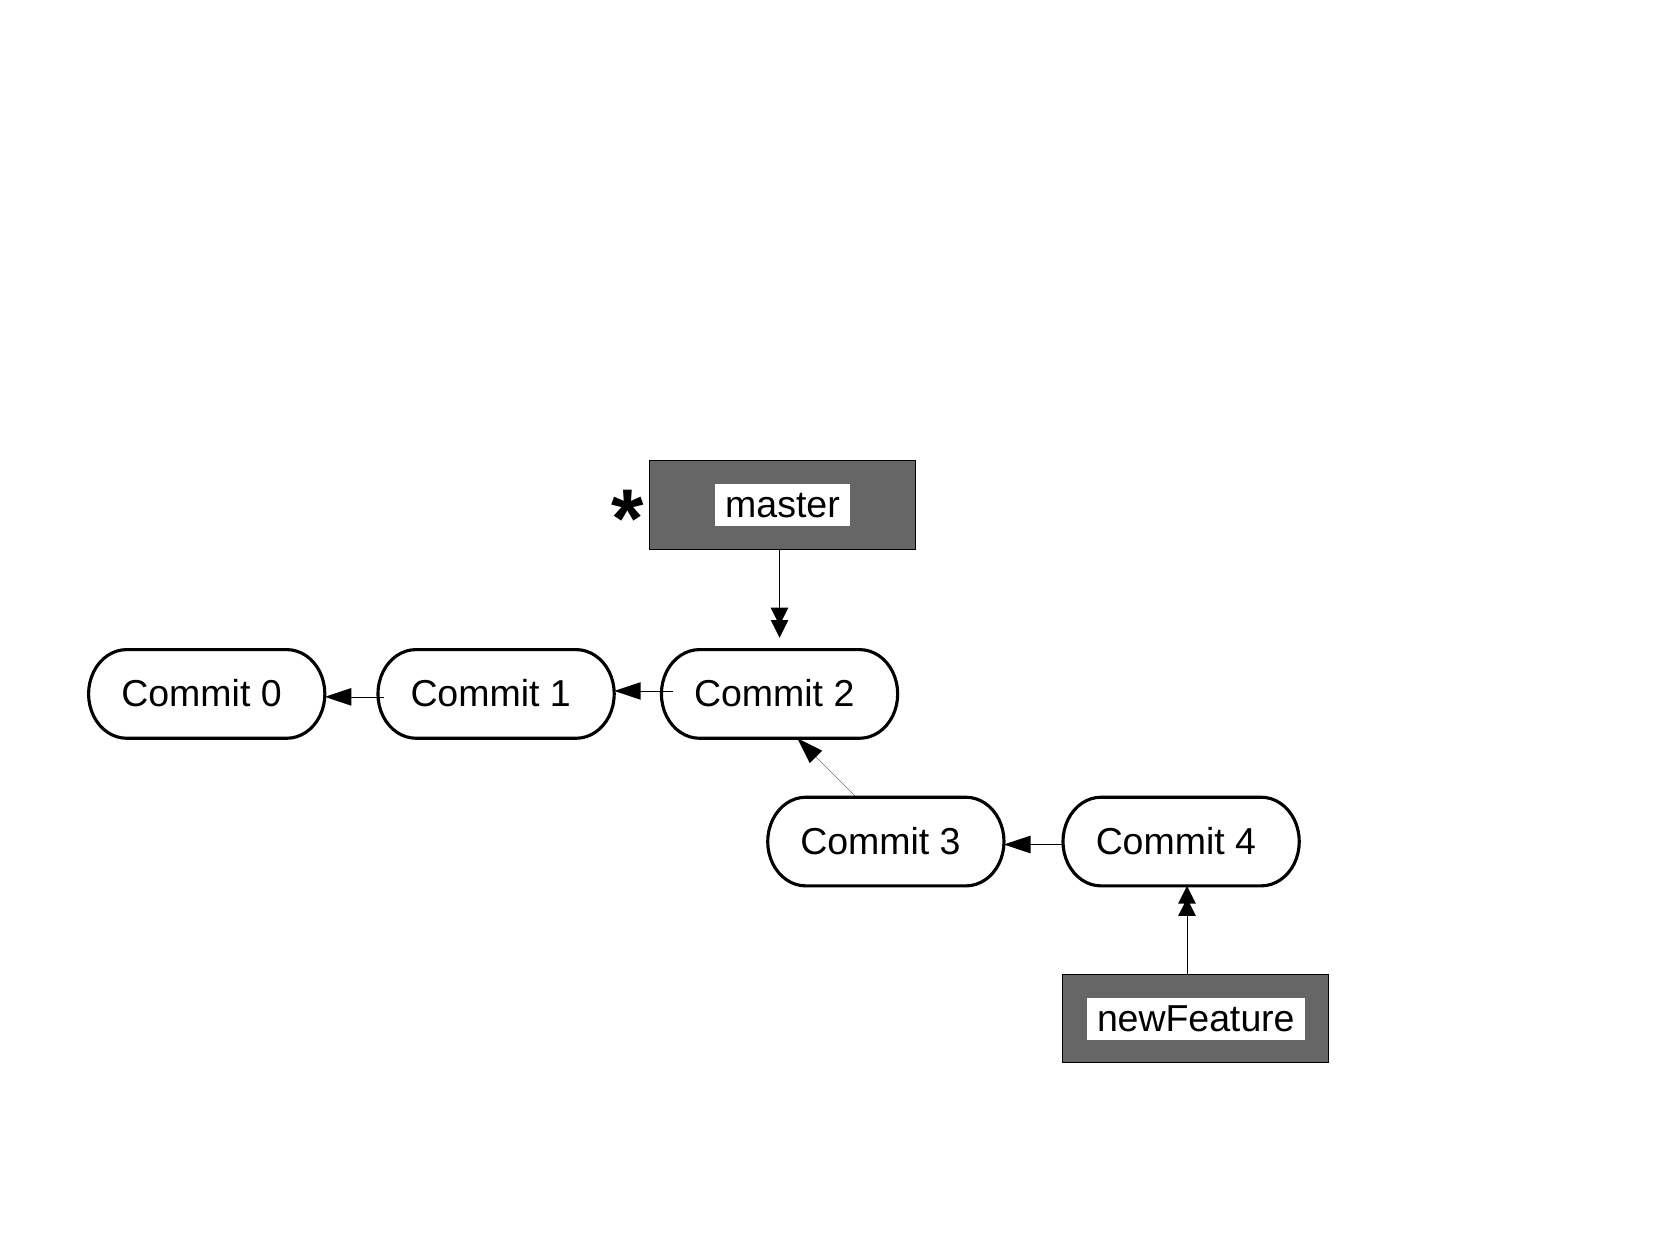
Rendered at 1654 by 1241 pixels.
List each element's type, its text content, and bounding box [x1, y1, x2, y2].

text_box Commit 1 [377, 649, 615, 739]
text_box newFeature [1062, 974, 1329, 1063]
text_box Commit 2 [661, 649, 898, 739]
text_box master [649, 460, 916, 550]
text_box Commit 0 [88, 649, 325, 739]
text_box Commit 4 [1062, 797, 1300, 886]
text_box Commit 3 [767, 797, 1004, 886]
text_box * [596, 465, 656, 573]
